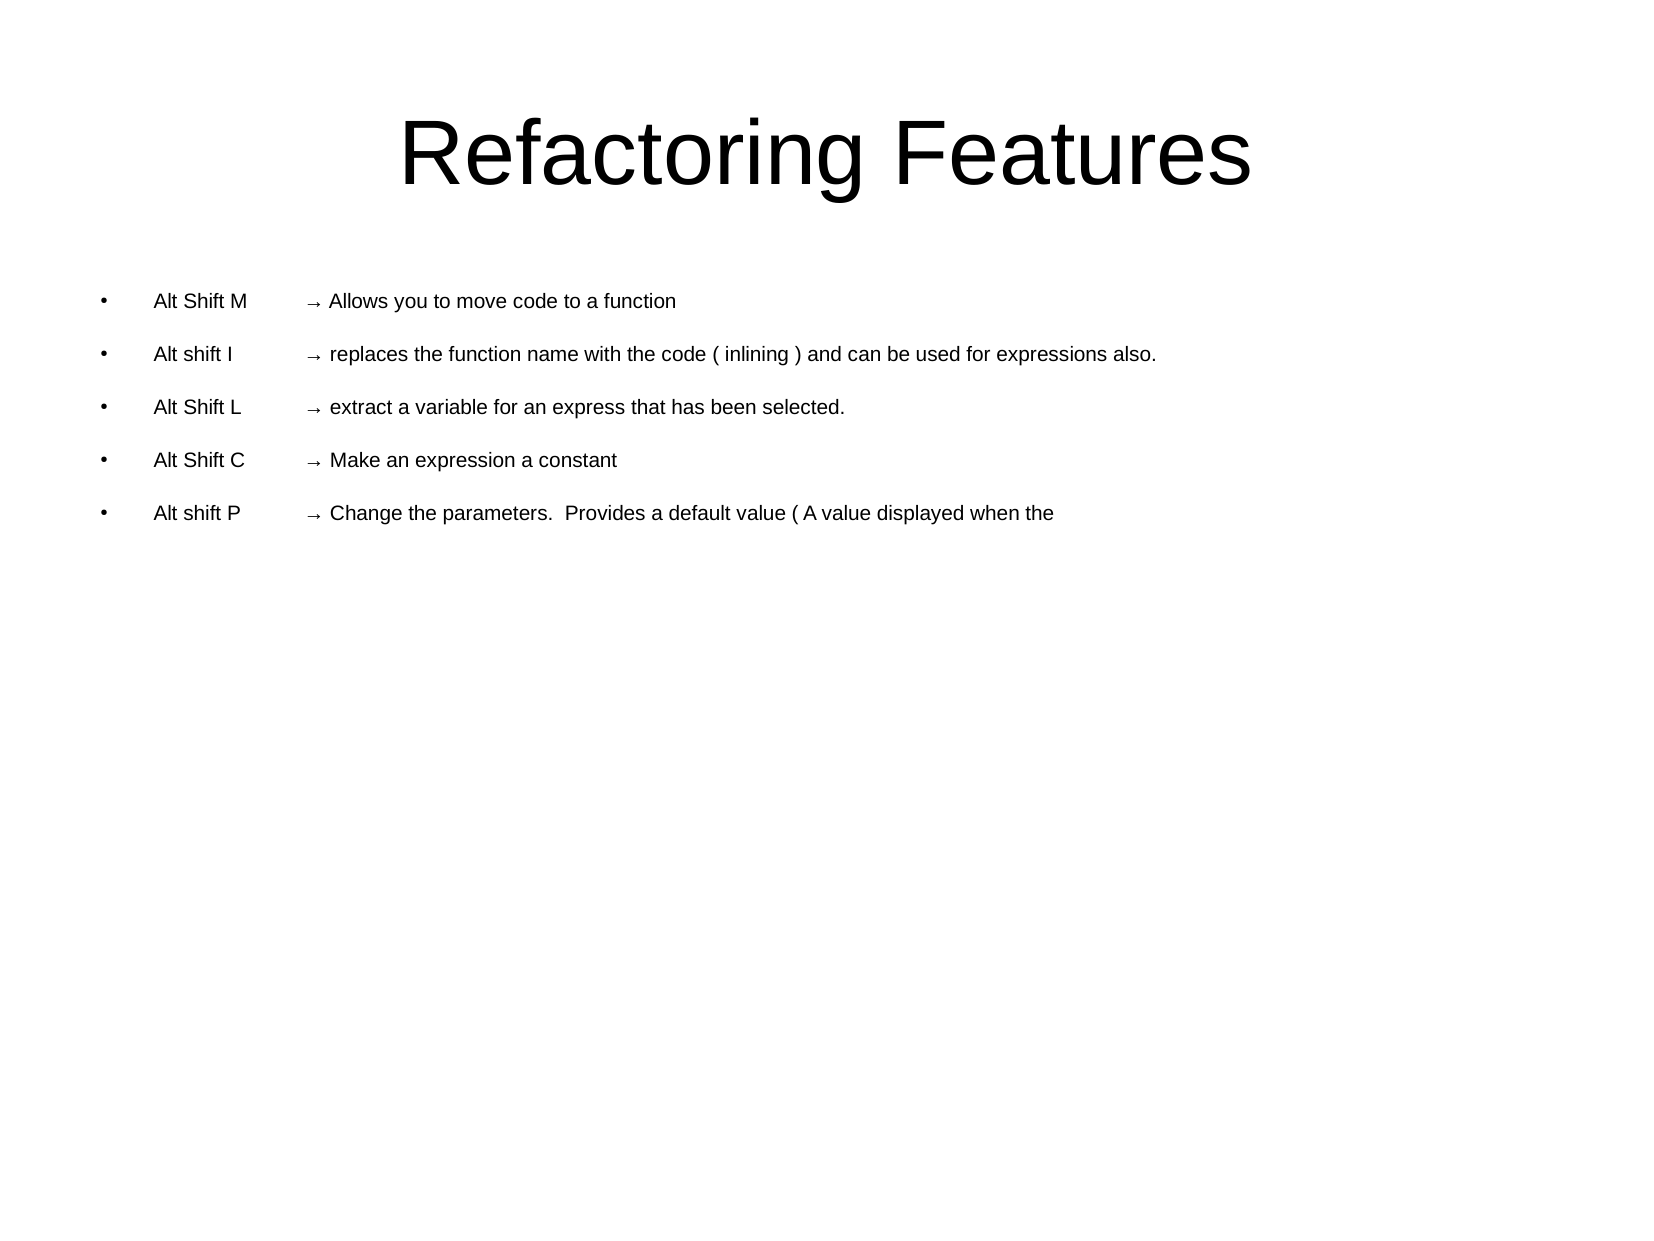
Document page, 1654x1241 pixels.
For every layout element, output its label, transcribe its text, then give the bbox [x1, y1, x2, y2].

list Alt Shift M → Allows you to move code to a function Alt shift I → replaces the function name with the code ( inlining ) and can be used for expressions also. Alt Shift L → extract a variable for an express that has been selected. Alt Shift C → Make an expression a constant Alt shift P → Change the parameters. Provides a default value ( A value displayed when the [82, 290, 1571, 1010]
title Refactoring Features [82, 49, 1571, 257]
